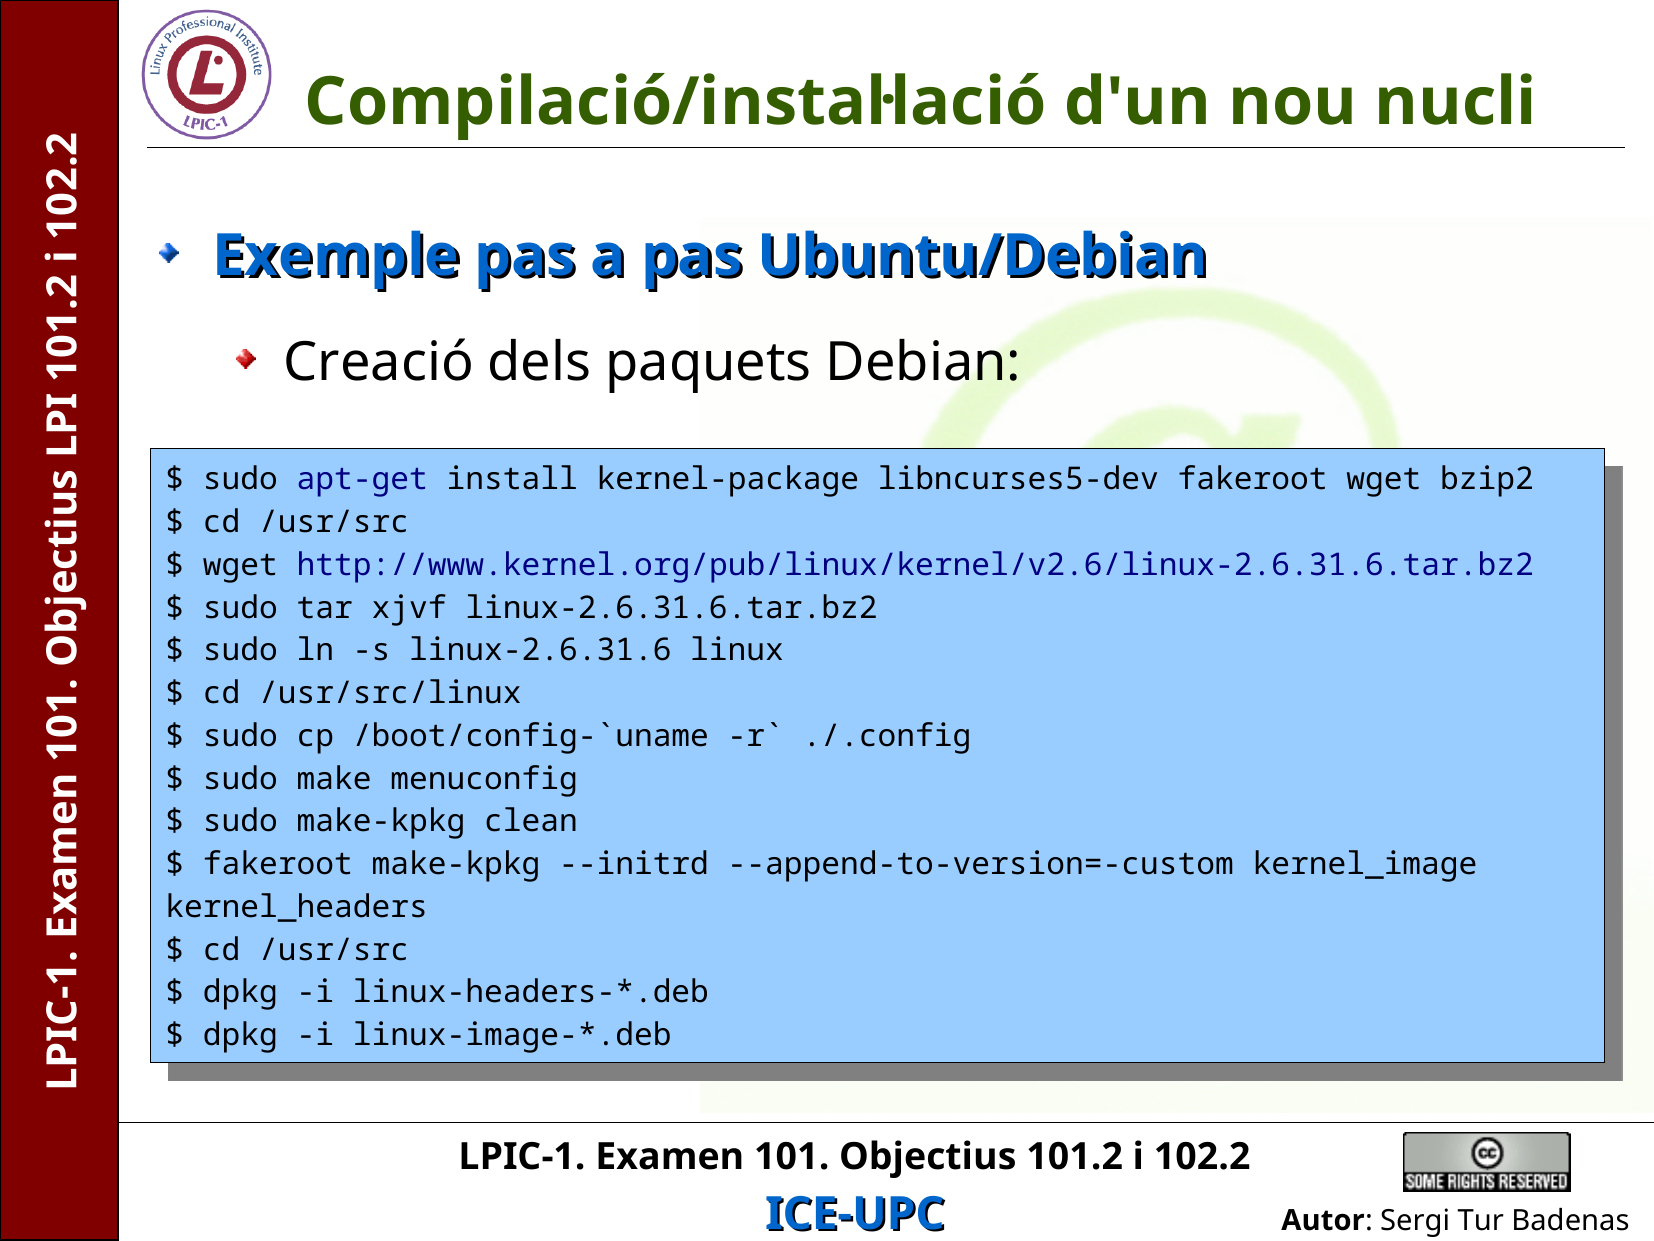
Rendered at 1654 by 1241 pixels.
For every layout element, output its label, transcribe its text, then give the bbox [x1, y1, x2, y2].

picture [135, 5, 277, 142]
picture [1403, 1132, 1571, 1192]
title Compilació/instal·lació d'un nou nucli [177, 55, 1654, 142]
text_box $ sudo apt-get install kernel-package libncurses5-dev fakeroot wget bzip2 $ cd /usr/src $ wget http://www.kernel.org/pub/linux/kernel/v2.6/linux-2.6.31.6.tar.bz2 $ sudo tar xjvf linux-2.6.31.6.tar.bz2 $ sudo ln -s linux-2.6.31.6 linux $ cd /usr/src/linux $ sudo cp /boot/config-`uname -r` ./.config $ sudo make menuconfig $ sudo make-kpkg clean $ fakeroot make-kpkg --initrd --append-to-version=-custom kernel_image kernel_headers $ cd /usr/src $ dpkg -i linux-headers-*.deb $ dpkg -i linux-image-*.deb [150, 448, 1605, 902]
picture [700, 217, 1654, 1113]
list Exemple pas a pas Ubuntu/Debian Creació dels paquets Debian: [141, 213, 1630, 1049]
